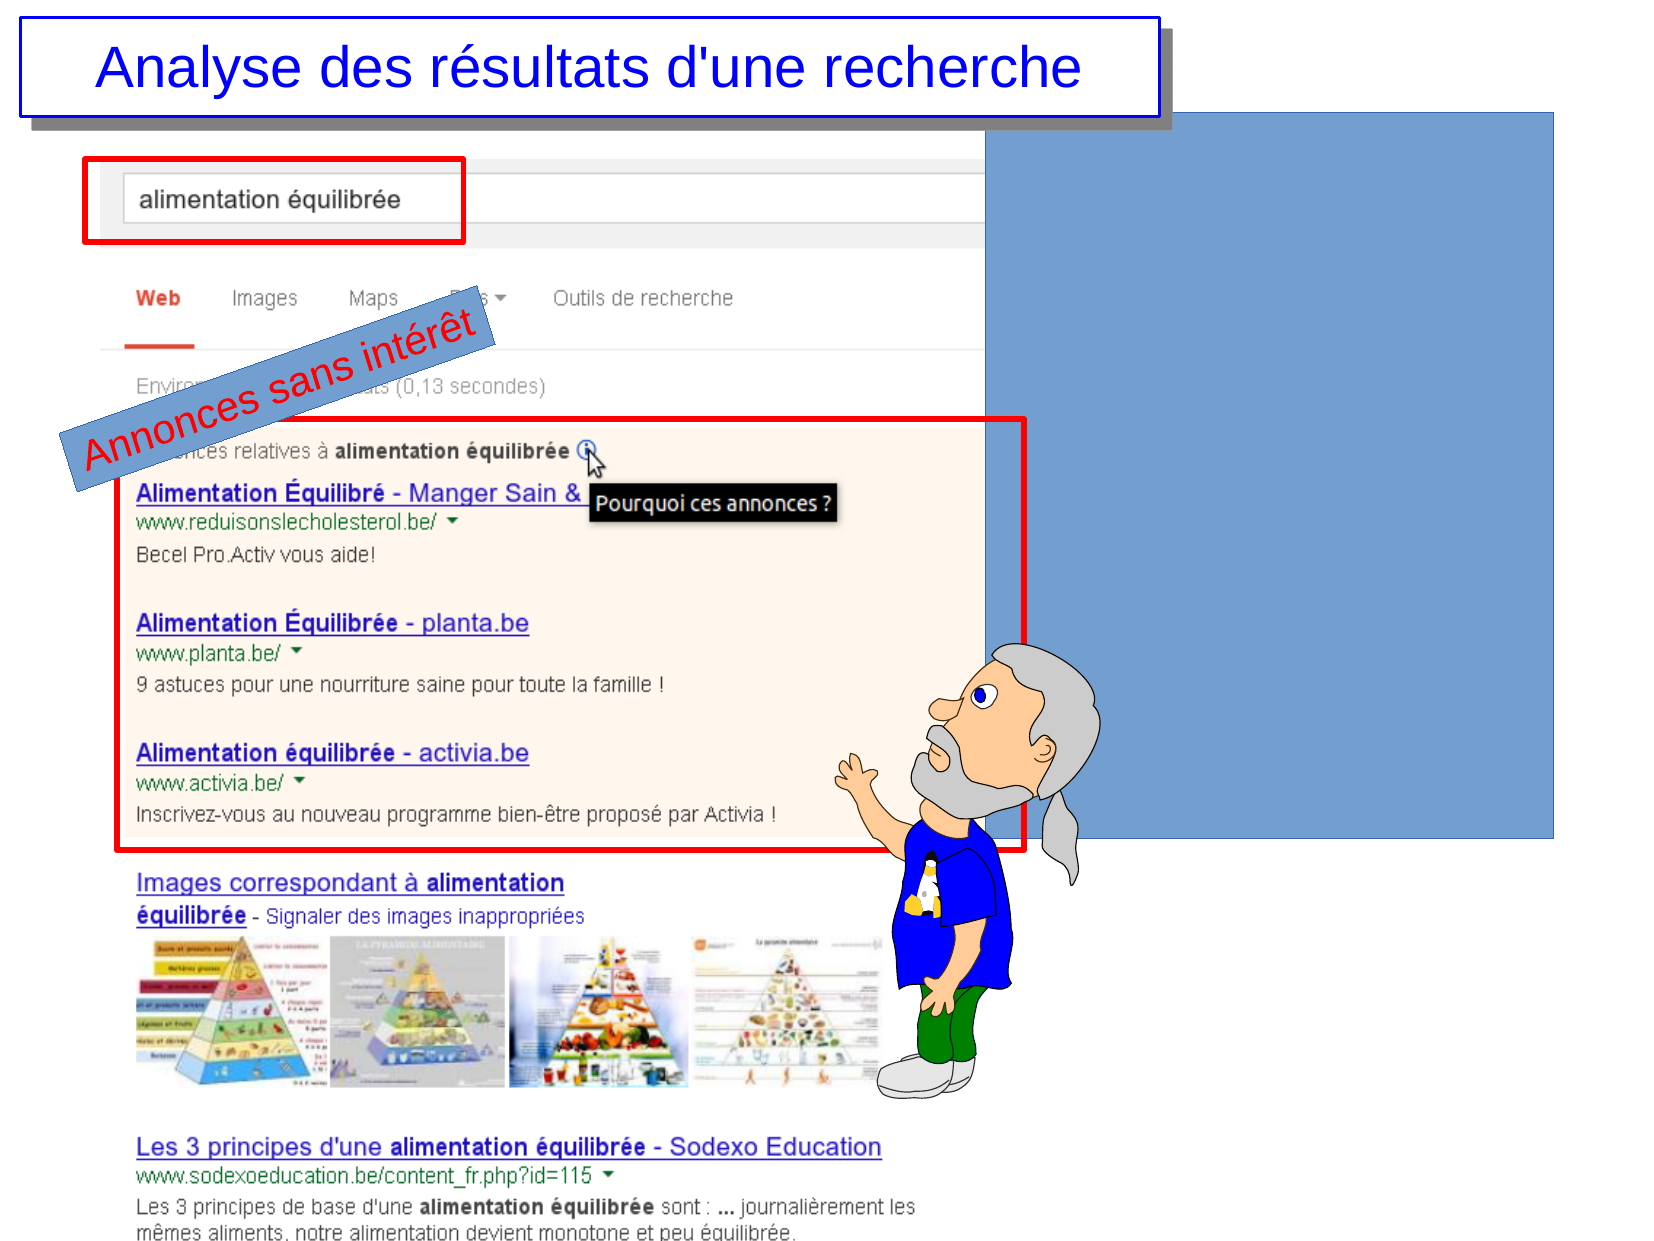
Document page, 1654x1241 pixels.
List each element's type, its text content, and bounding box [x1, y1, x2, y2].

text_box Annonces sans intérêt [59, 285, 496, 492]
text_box Analyse des résultats d'une recherche [20, 17, 1160, 117]
picture [974, 817, 985, 831]
picture [100, 162, 461, 239]
picture [993, 839, 1021, 847]
picture [120, 422, 985, 847]
text_box [835, 112, 1554, 1099]
picture [100, 480, 1273, 1241]
picture [100, 159, 985, 418]
